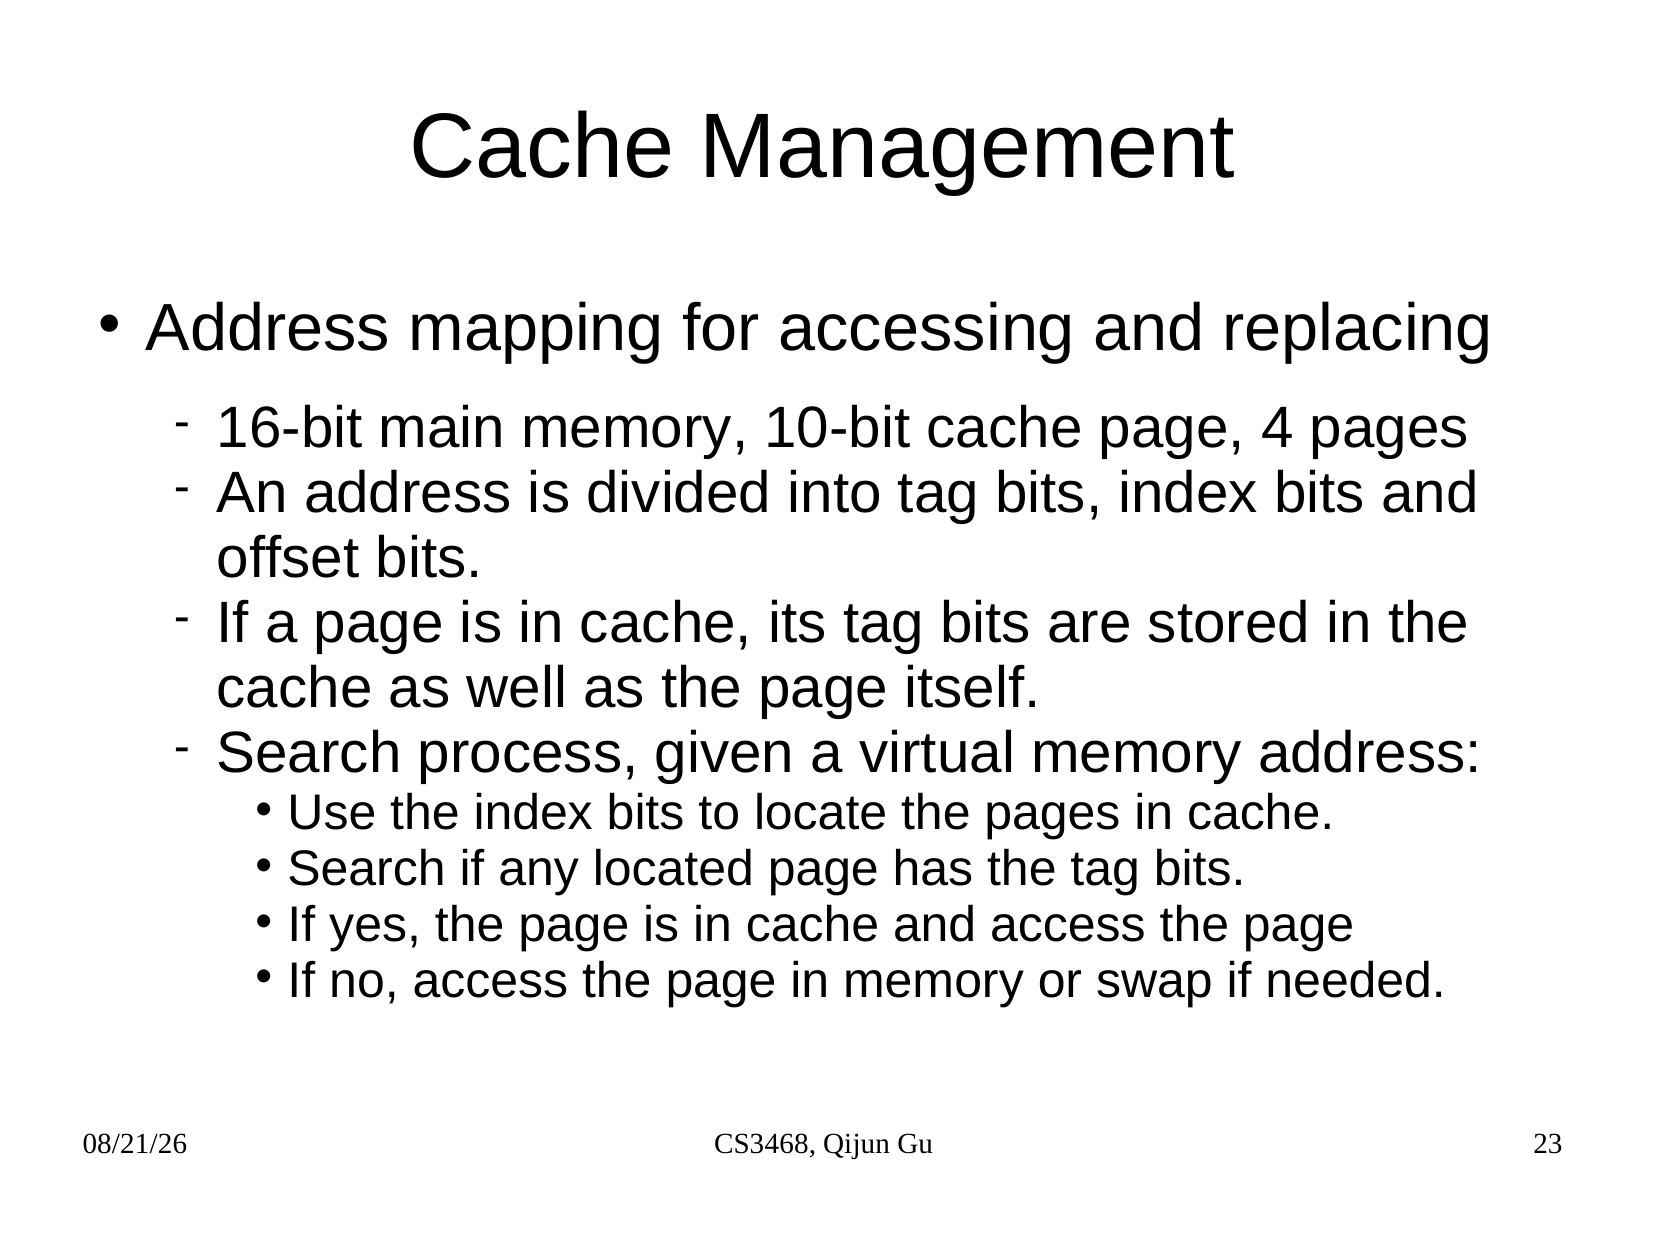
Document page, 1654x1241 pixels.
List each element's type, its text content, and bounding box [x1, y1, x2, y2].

list Address mapping for accessing and replacing 16-bit main memory, 10-bit cache page, 4 pages An address is divided into tag bits, index bits and offset bits. If a page is in cache, its tag bits are stored in the cache as well as the page itself. Search process, given a virtual memory address: Use the index bits to locate the pages in cache. Search if any located page has the tag bits. If yes, the page is in cache and access the page If no, access the page in memory or swap if needed. [82, 290, 1563, 1101]
title Cache Management [82, 49, 1563, 249]
